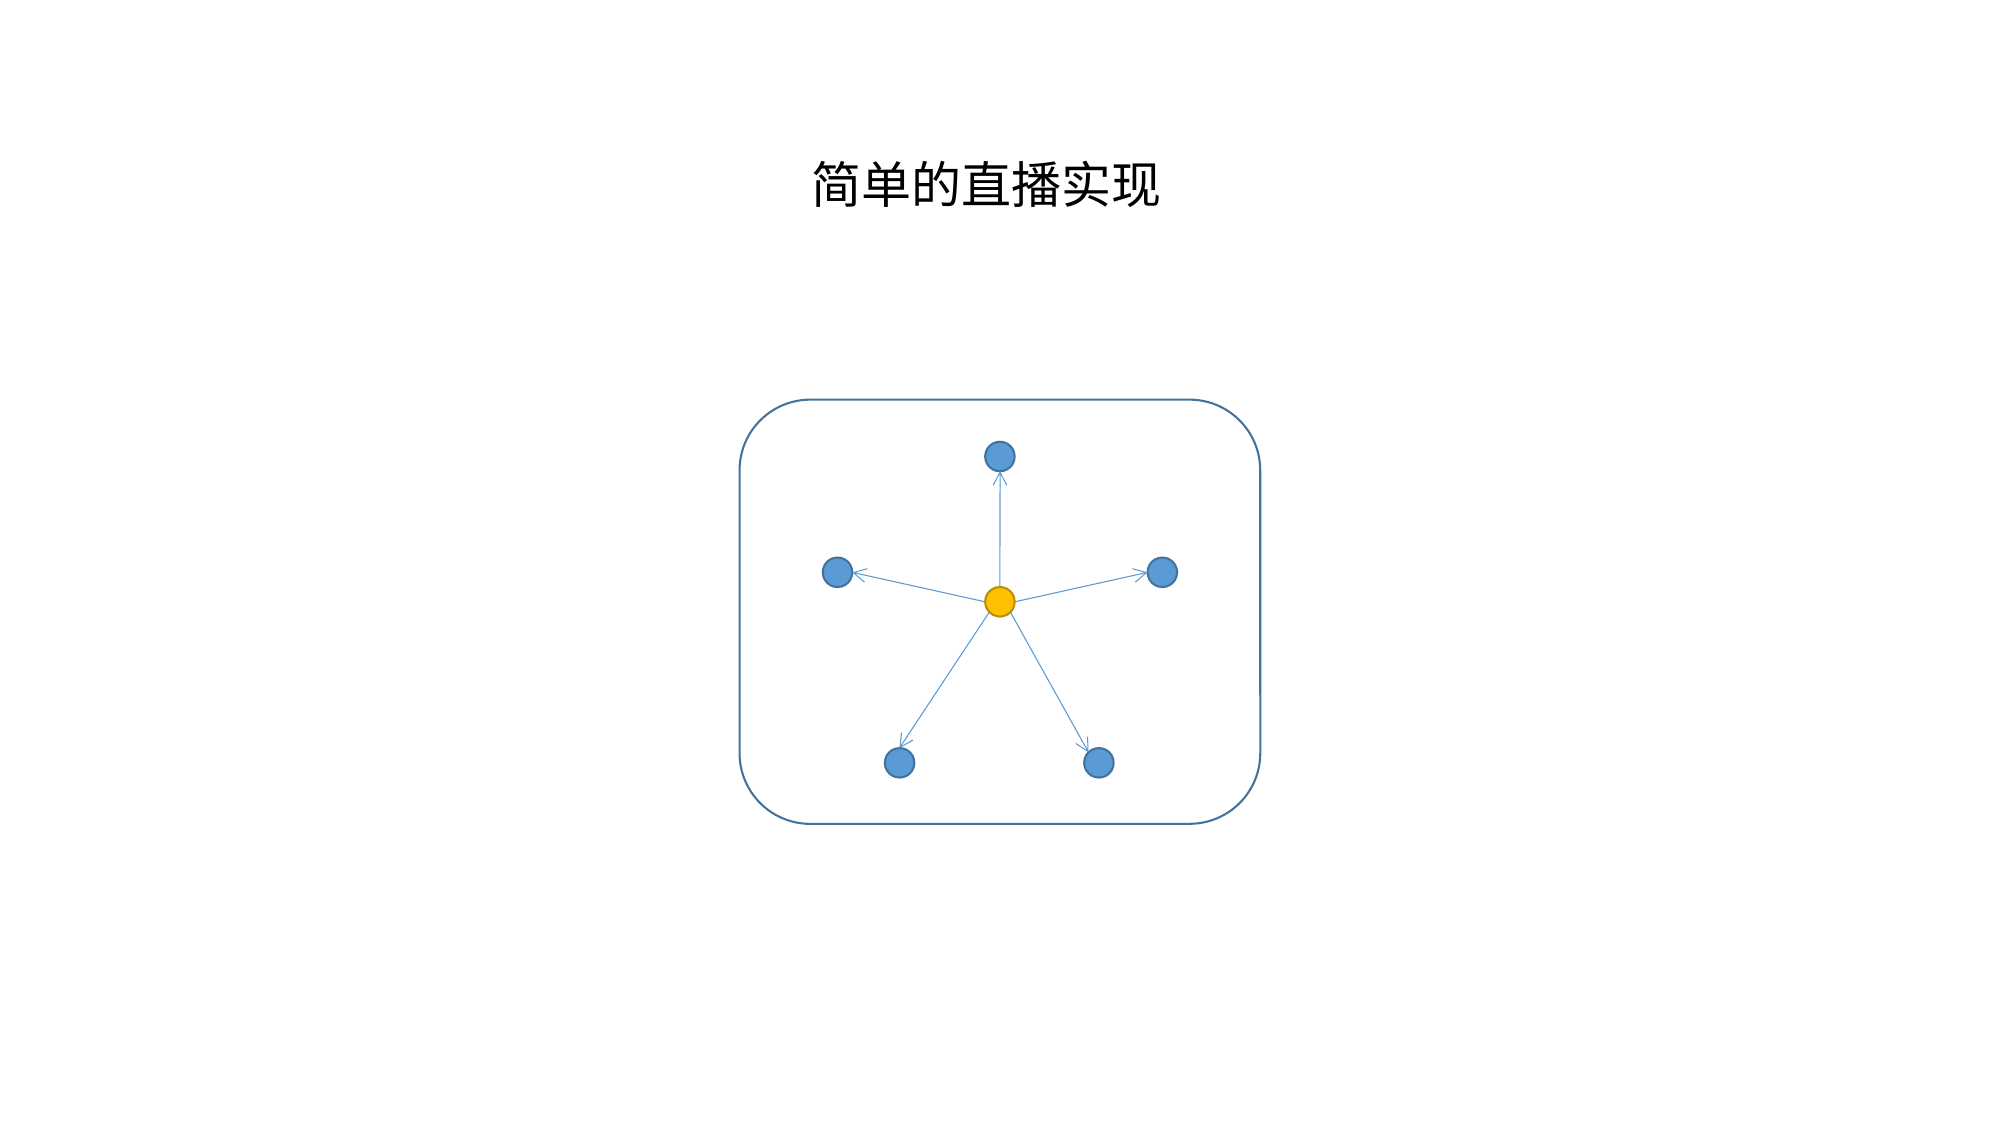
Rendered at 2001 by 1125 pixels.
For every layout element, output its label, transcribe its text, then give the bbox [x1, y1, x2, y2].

text_box [1084, 748, 1114, 778]
text_box [985, 587, 1015, 617]
text_box 简单的直播实现 [797, 145, 1177, 221]
text_box [985, 441, 1015, 472]
text_box [1147, 557, 1178, 588]
text_box [884, 748, 915, 778]
text_box [822, 557, 853, 588]
